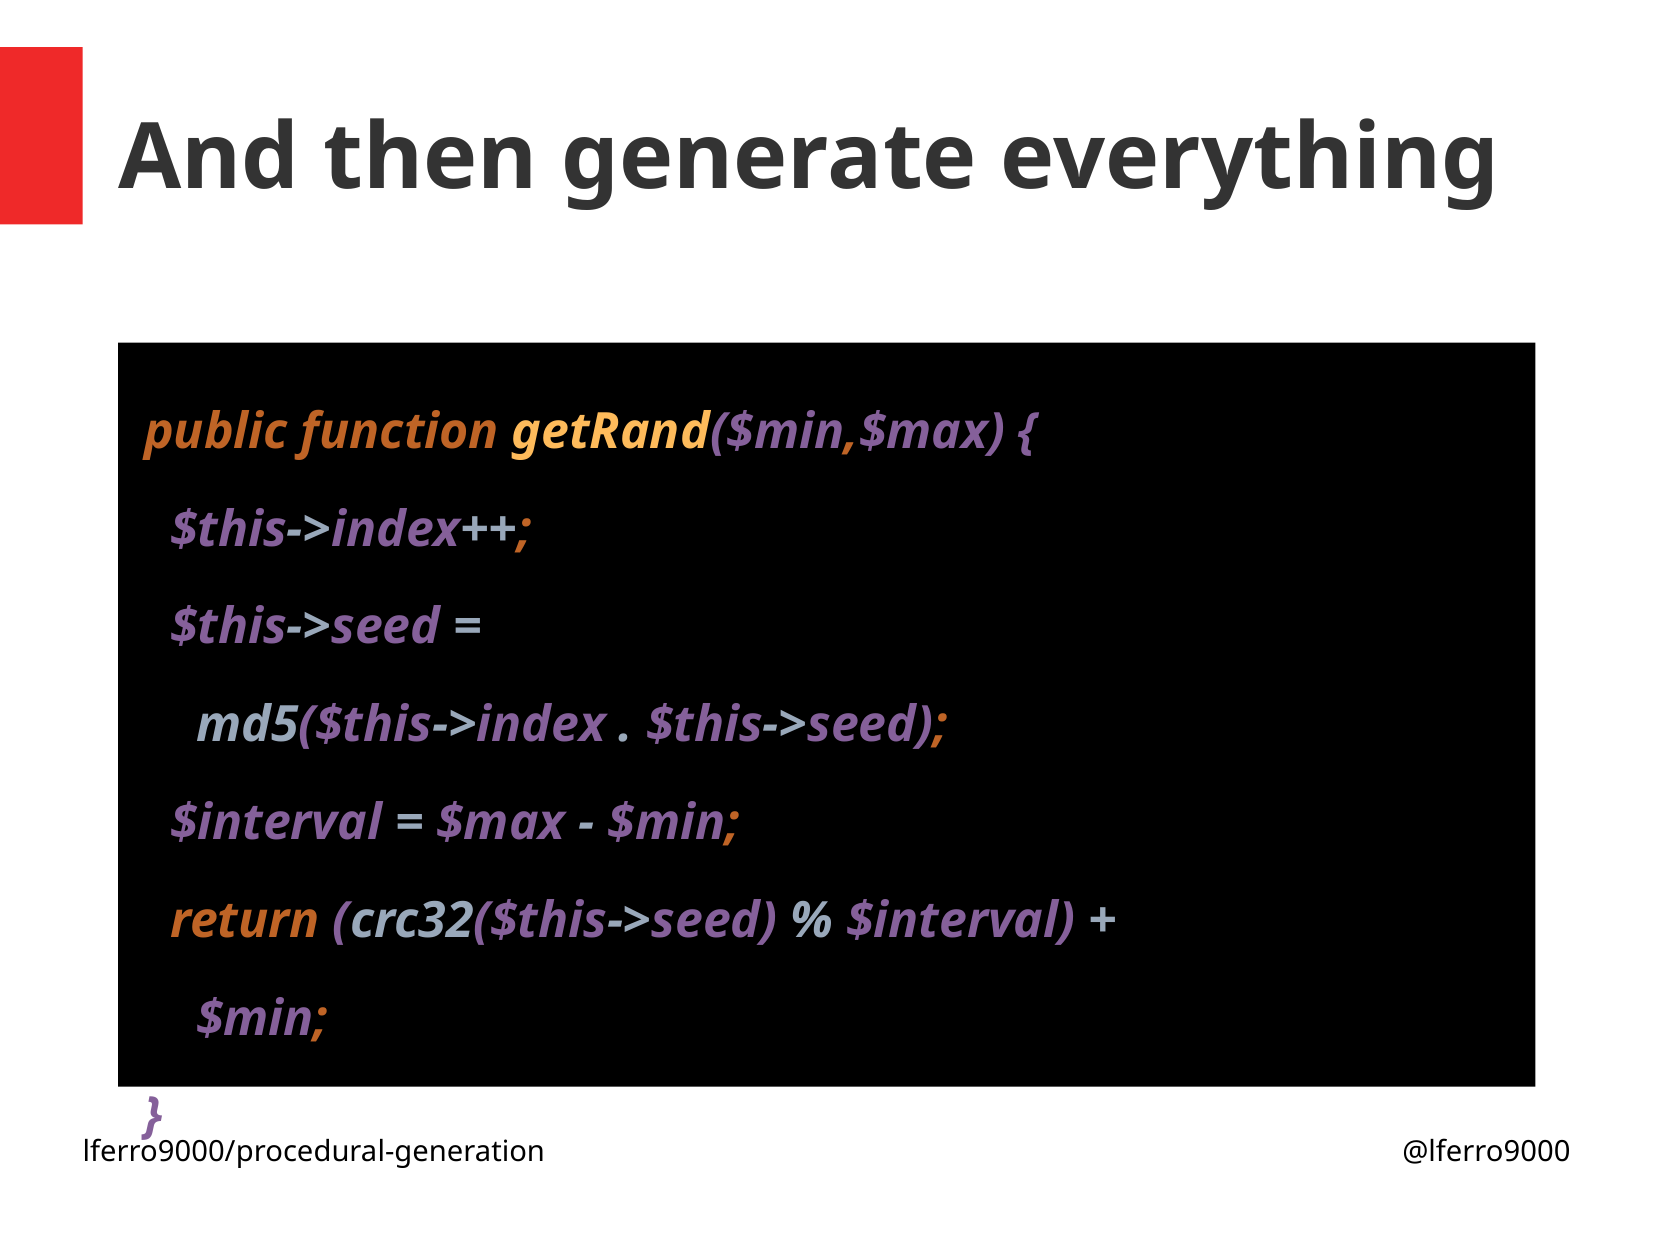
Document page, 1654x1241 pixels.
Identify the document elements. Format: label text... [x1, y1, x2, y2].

title And then generate everything [118, 49, 1571, 257]
list public function getRand($min,$max) { $this->index++; $this->seed = md5($this->index . $this->seed); $interval = $max - $min; return (crc32($this->seed) % $interval) + $min; } [118, 342, 1536, 1087]
